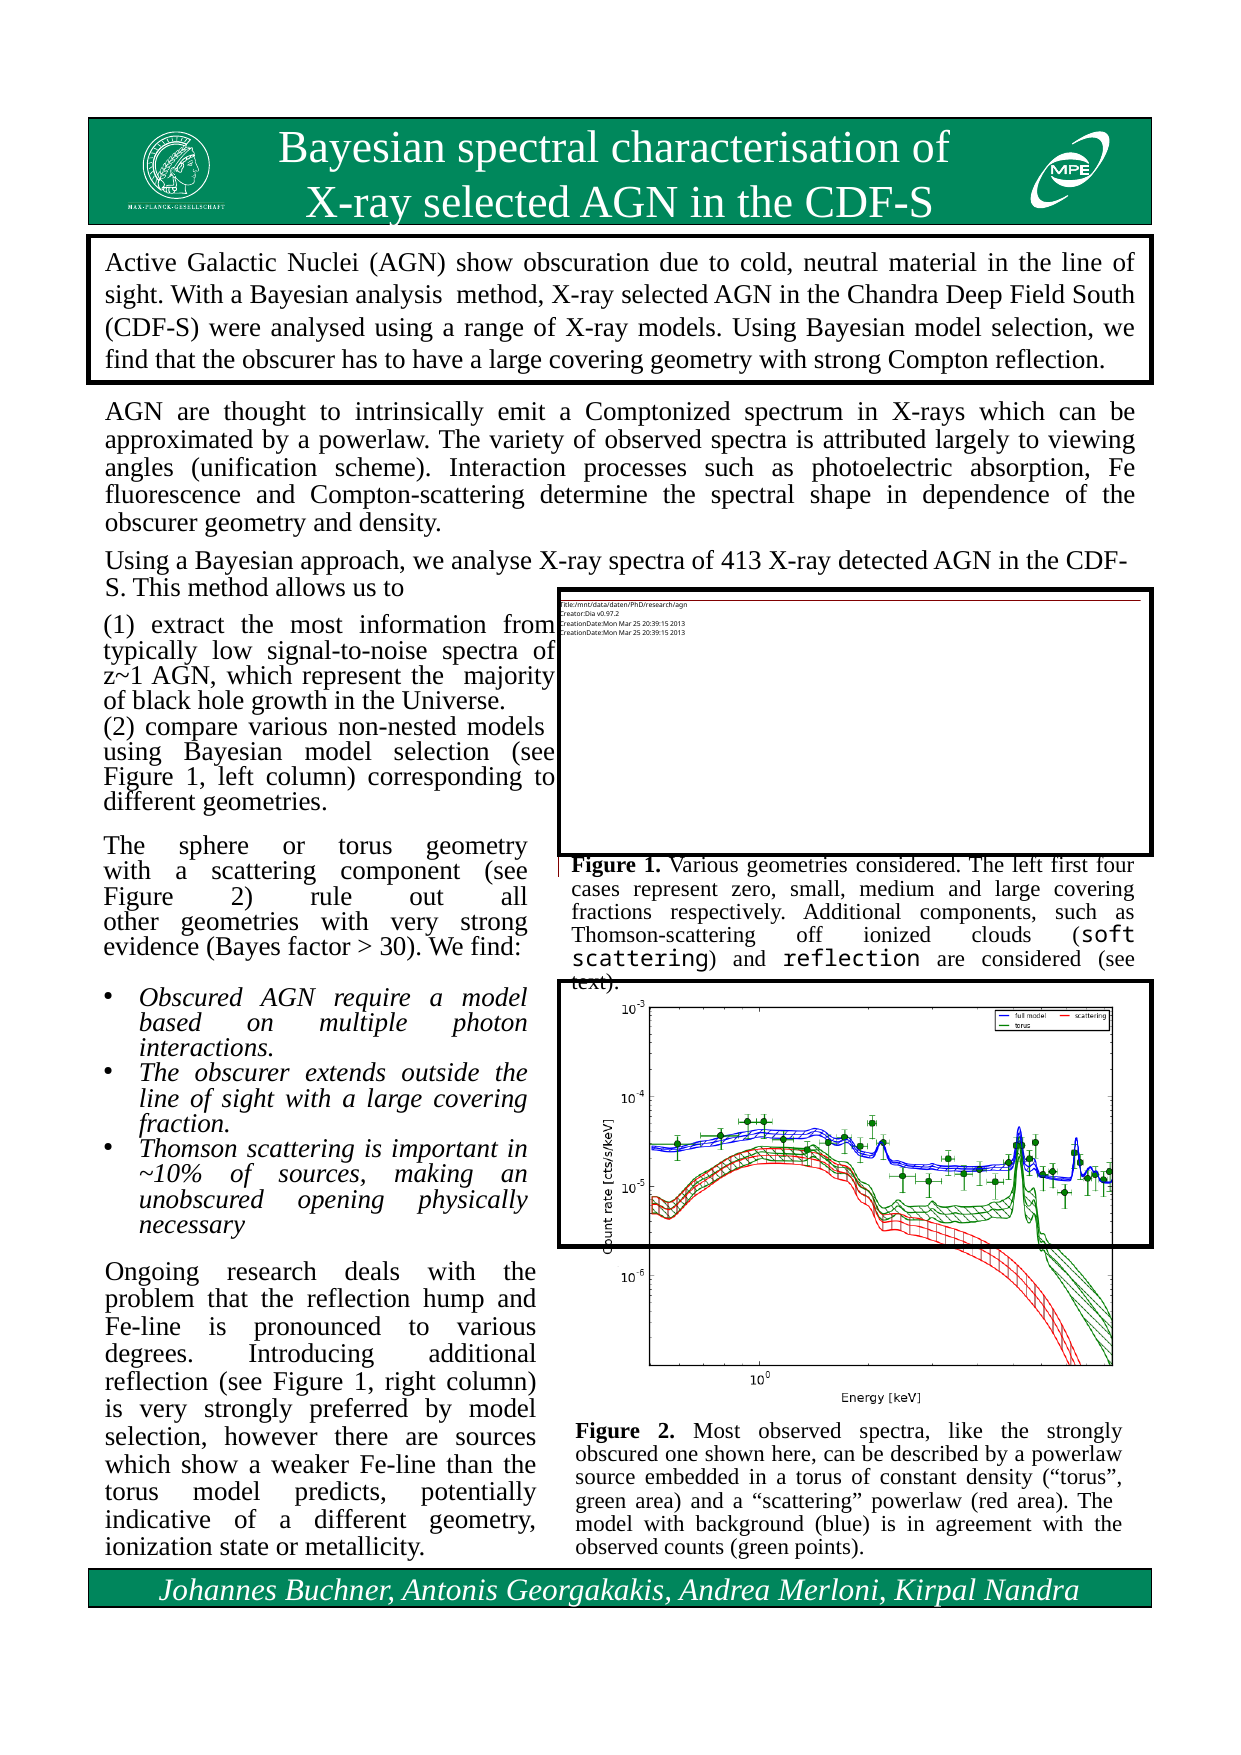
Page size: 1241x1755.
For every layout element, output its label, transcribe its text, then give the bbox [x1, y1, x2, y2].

text_box Ongoing research deals with the problem that the reflection hump and Fe-line is pronounced to various degrees. Introducing additional reflection (see Figure 1, right column) is very strongly preferred by model selection, however there are sources which show a weaker Fe-line than the torus model predicts, potentially indicative of a different geometry, ionization state or metallicity. [88, 1249, 553, 1570]
picture [596, 1249, 1119, 1411]
text_box AGN are thought to intrinsically emit a Comptonized spectrum in X-rays which can be approximated by a powerlaw. The variety of observed spectra is attributed largely to viewing angles (unification scheme). Interaction processes such as photoelectric absorption, Fe fluorescence and Compton-scattering determine the spectral shape in dependence of the obscurer geometry and density. Using a Bayesian approach, we analyse X-ray spectra of 413 X-ray detected AGN in the CDF-S. This method allows us to [88, 390, 1152, 611]
text_box Figure 2. Most observed spectra, like the strongly obscured one shown here, can be described by a powerlaw source embedded in a torus of constant density (“torus”, green area) and a “scattering” powerlaw (red area). The model with background (blue) is in agreement with the observed counts (green points). [559, 1411, 1140, 1568]
picture [561, 611, 1141, 845]
text_box Figure 1. Various geometries considered. The left first four cases represent zero, small, medium and large covering fractions respectively. Additional components, such as Thomson-scattering off ionized clouds (soft scattering) and reflection are considered (see text). [555, 845, 1152, 1003]
picture [596, 1003, 1119, 1244]
text_box Active Galactic Nuclei (AGN) show obscuration due to cold, neutral material in the line of sight. With a Bayesian analysis method, X-ray selected AGN in the Chandra Deep Field South (CDF-S) were analysed using a range of X-ray models. Using Bayesian model selection, we find that the obscurer has to have a large covering geometry with strong Compton reflection. [88, 236, 1152, 383]
text_box [1079, 118, 1152, 225]
text_box The sphere or torus geometry with a scattering component (see Figure 2) rule out all other geometries with very strong evidence (Bayes factor > 30). We find: Obscured AGN require a model based on multiple photon interactions. The obscurer extends outside the line of sight with a large covering fraction. Thomson scattering is important in ~10% of sources, making an unobscured opening physically necessary [88, 826, 543, 1302]
text_box [88, 118, 161, 225]
text_box Johannes Buchner, Antonis Georgakakis, Andrea Merloni, Kirpal Nandra [88, 1569, 1152, 1607]
text_box Bayesian spectral characterisation of X-ray selected AGN in the CDF-S [161, 117, 1079, 228]
text_box (1) extract the most information from typically low signal-to-noise spectra of z~1 AGN, which represent the majority of black hole growth in the Universe. (2) compare various non-nested models using Bayesian model selection (see Figure 1, left column) corresponding to different geometries. [88, 611, 570, 824]
picture [1030, 131, 1110, 209]
picture [127, 131, 225, 210]
